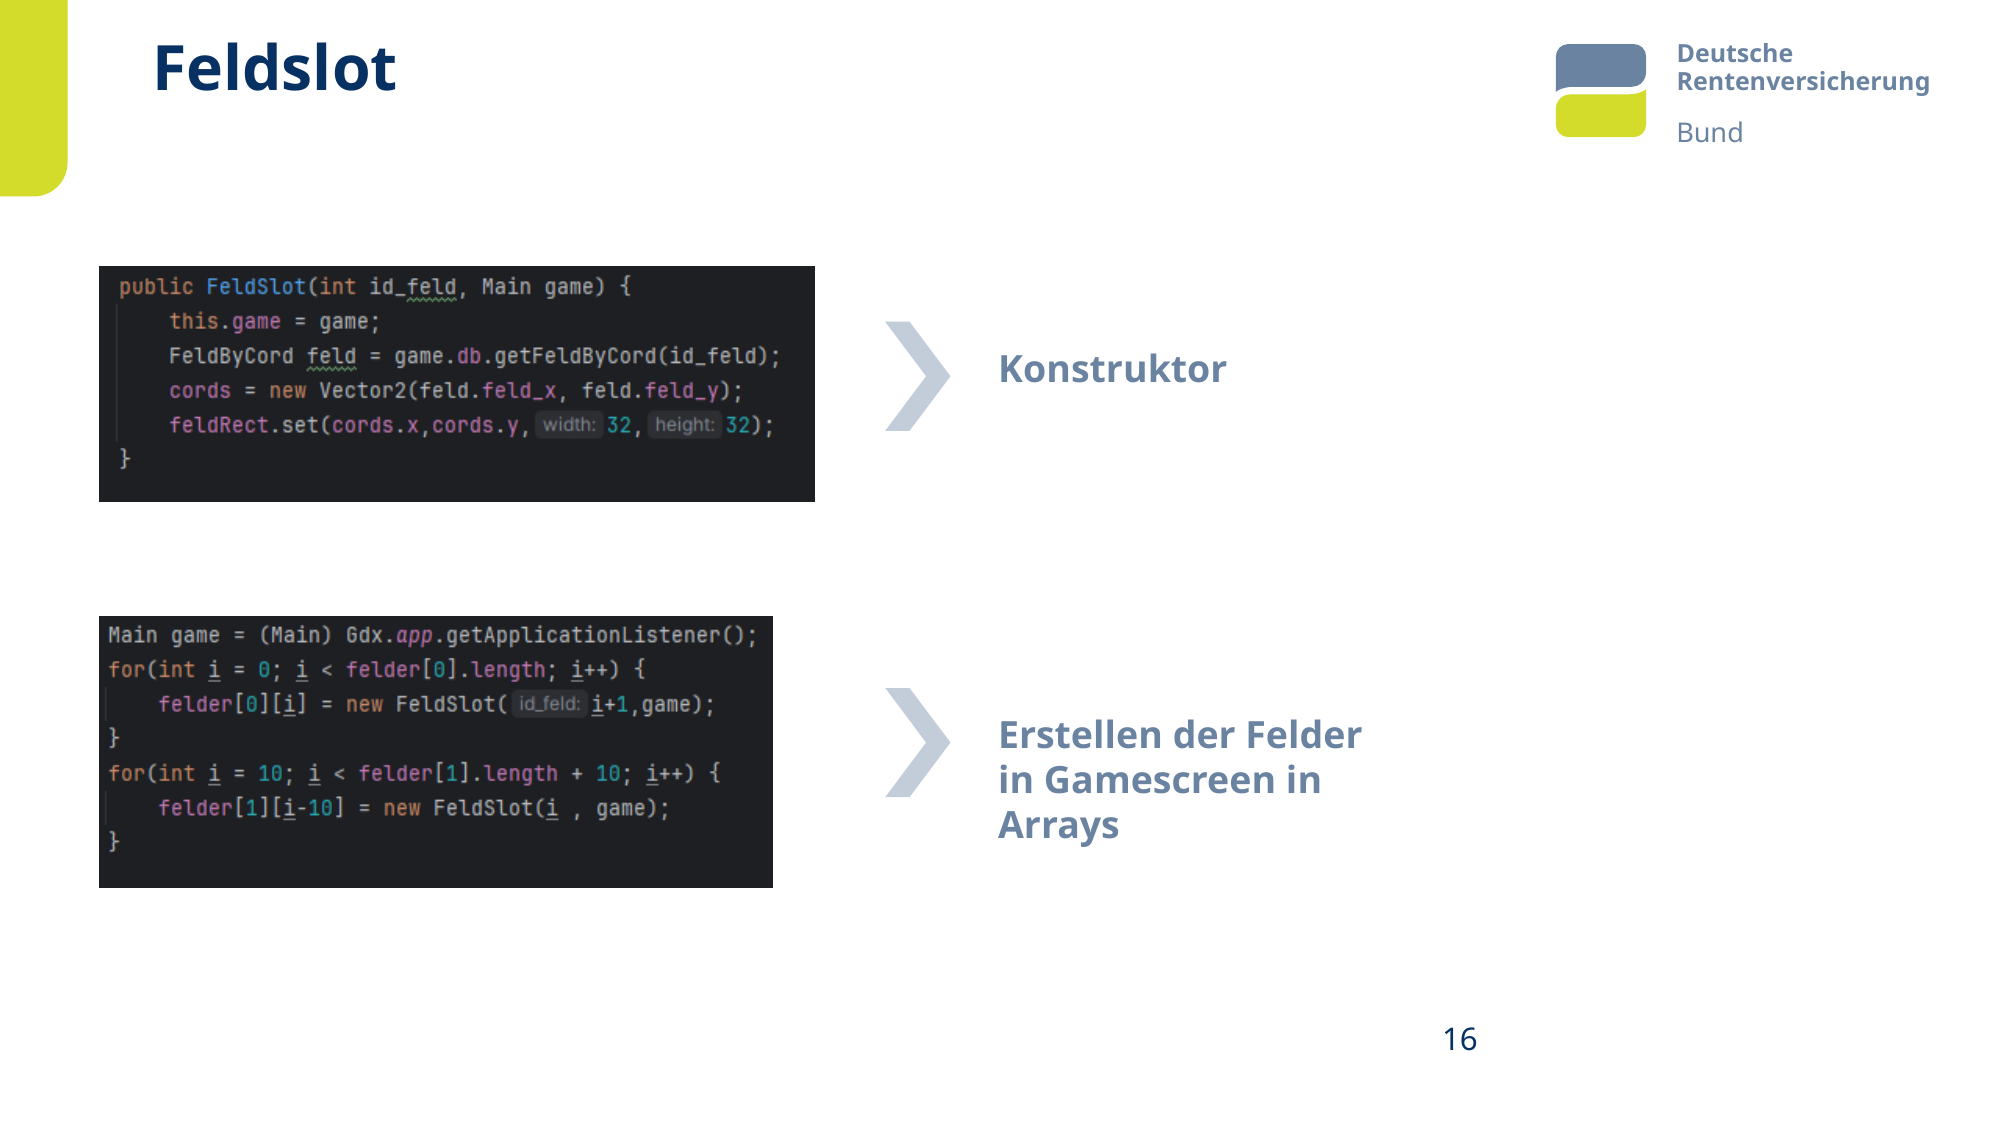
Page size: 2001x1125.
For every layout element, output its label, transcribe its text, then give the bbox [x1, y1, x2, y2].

text_box [885, 688, 951, 798]
text_box Konstruktor [983, 337, 1387, 399]
title Feldslot [137, 20, 1493, 197]
text_box ‹Nr.› [1427, 994, 1928, 1070]
text_box [885, 321, 951, 431]
picture [99, 616, 773, 888]
text_box Erstellen der Felder in Gamescreen in Arrays [983, 703, 1387, 811]
picture [99, 266, 815, 502]
